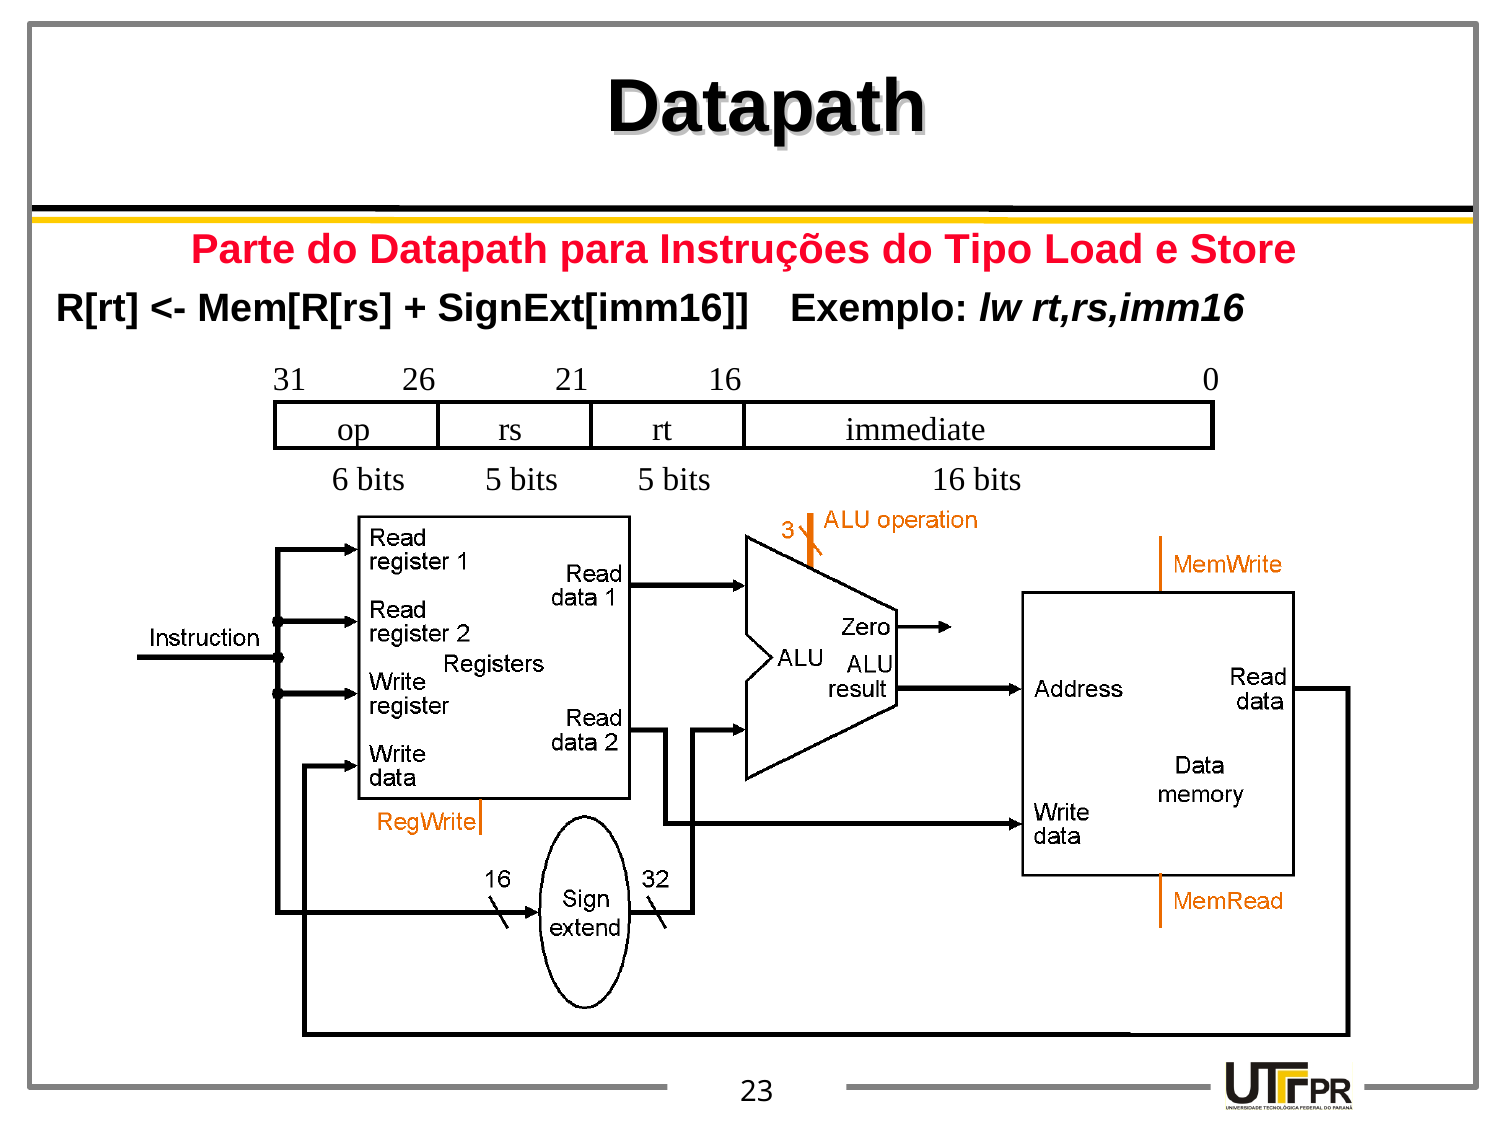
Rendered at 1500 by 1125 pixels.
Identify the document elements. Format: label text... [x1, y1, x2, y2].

text_box rs [483, 399, 538, 449]
list Parte do Datapath para Instruções do Tipo Load e Store R[rt] <- Mem[R[rs] + SignExt[imm16]] Exemplo: lw rt,rs,imm16 [41, 220, 1447, 400]
text_box [135, 505, 1353, 1038]
text_box immediate [830, 399, 1001, 455]
text_box op [322, 399, 386, 449]
text_box 16 [693, 349, 757, 405]
text_box 21 [540, 349, 604, 405]
text_box 5 bits [470, 449, 574, 505]
text_box 16 bits [917, 449, 1037, 505]
text_box 31 [258, 349, 322, 405]
picture [1225, 1062, 1353, 1110]
text_box 26 [387, 349, 451, 405]
text_box 0 [1187, 349, 1235, 405]
text_box 5 bits [622, 449, 726, 505]
text_box 6 bits [316, 449, 420, 505]
title Datapath [29, 59, 1477, 207]
text_box rt [637, 399, 688, 449]
